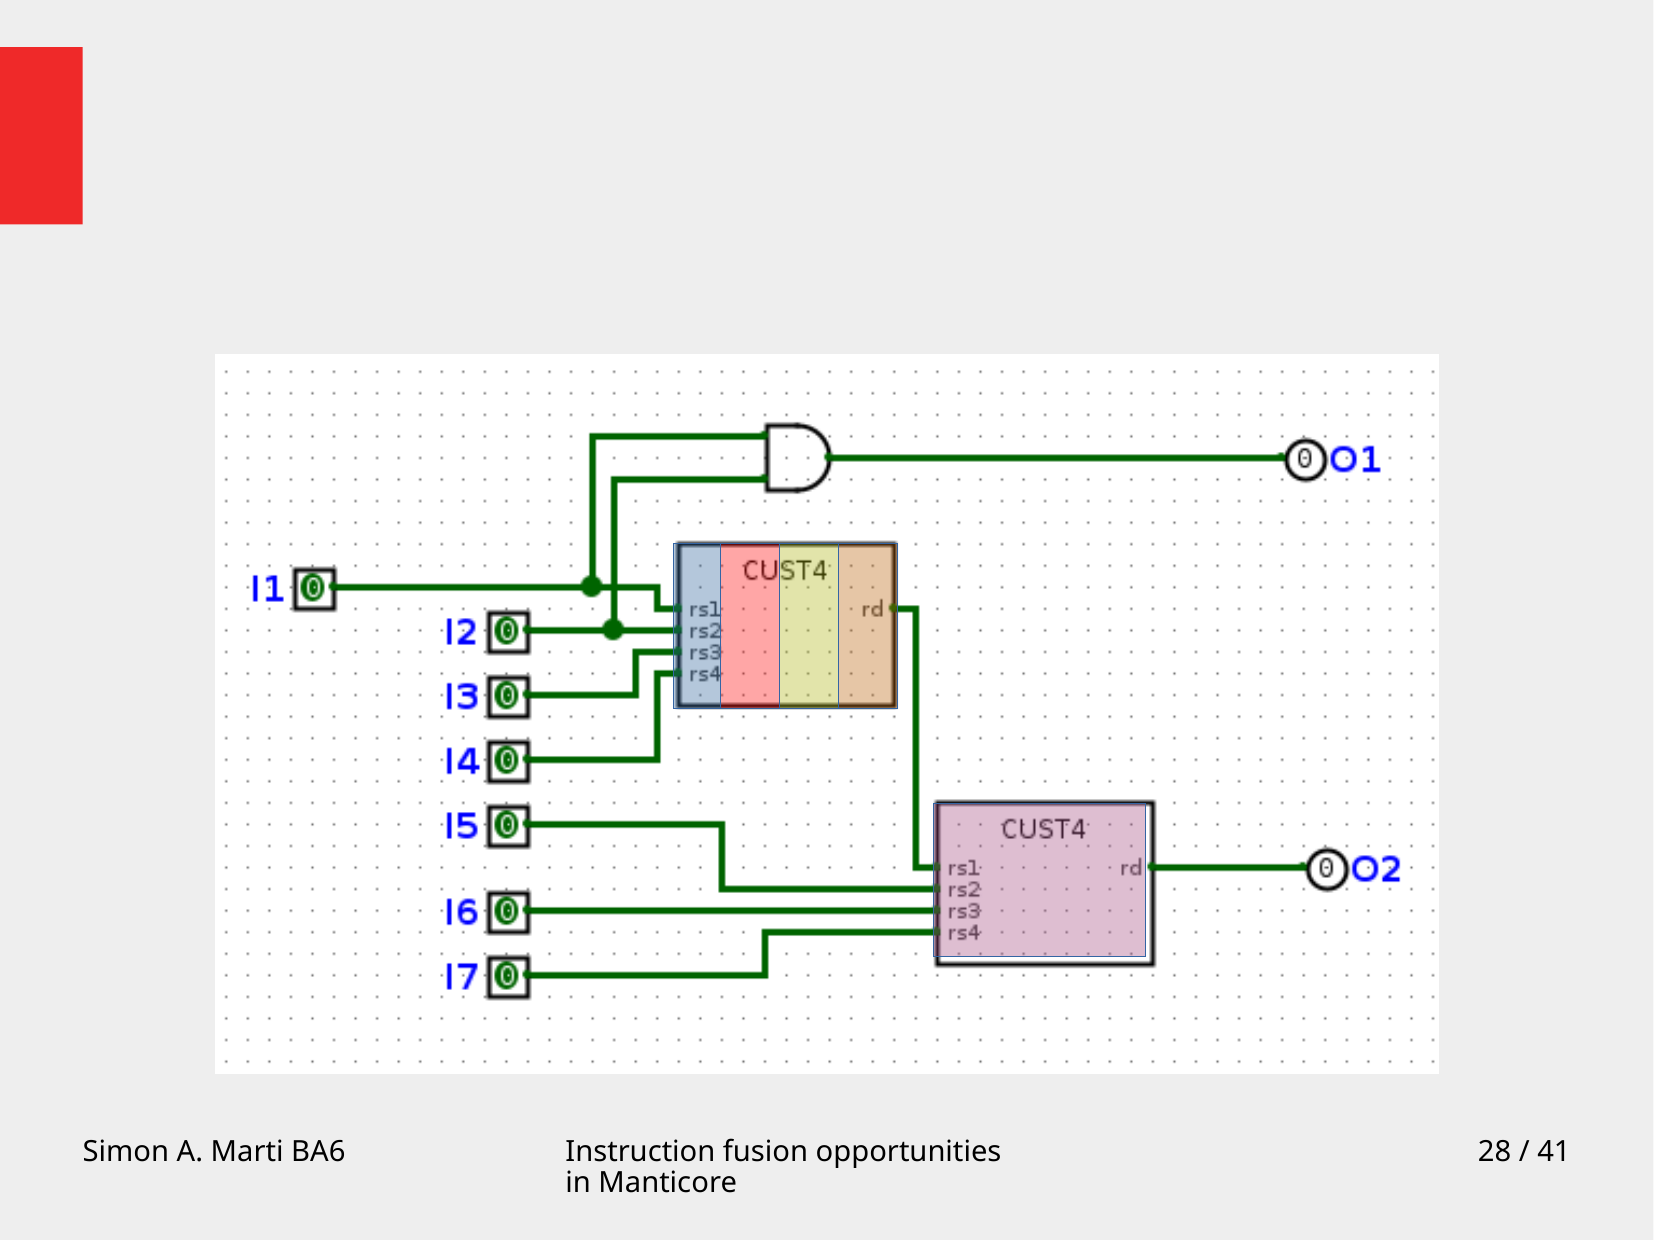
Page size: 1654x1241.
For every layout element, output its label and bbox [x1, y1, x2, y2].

text_box [673, 543, 898, 709]
text_box [933, 803, 1146, 957]
picture [215, 354, 1439, 1074]
